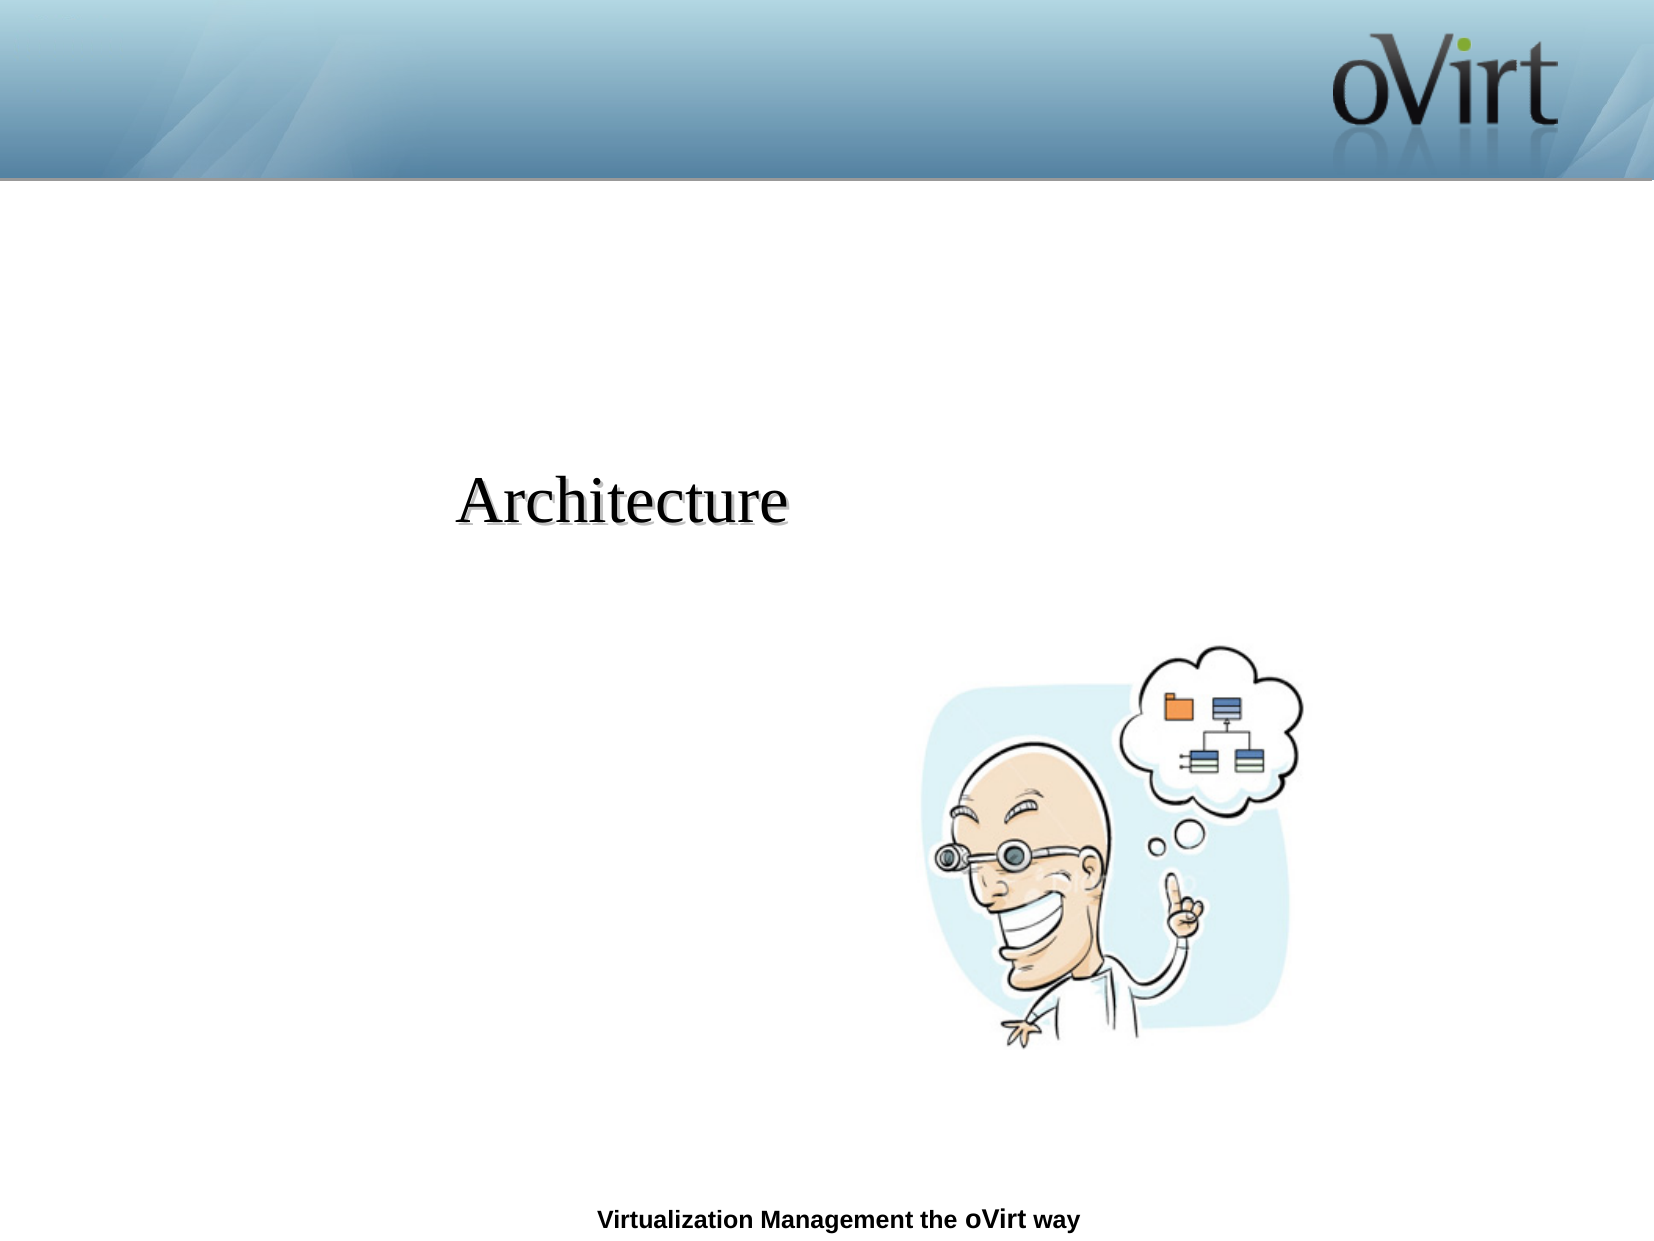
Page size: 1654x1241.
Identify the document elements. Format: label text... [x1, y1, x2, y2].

picture [1333, 25, 1558, 175]
picture [915, 632, 1313, 1051]
subtitle Architecture [195, 300, 1051, 701]
